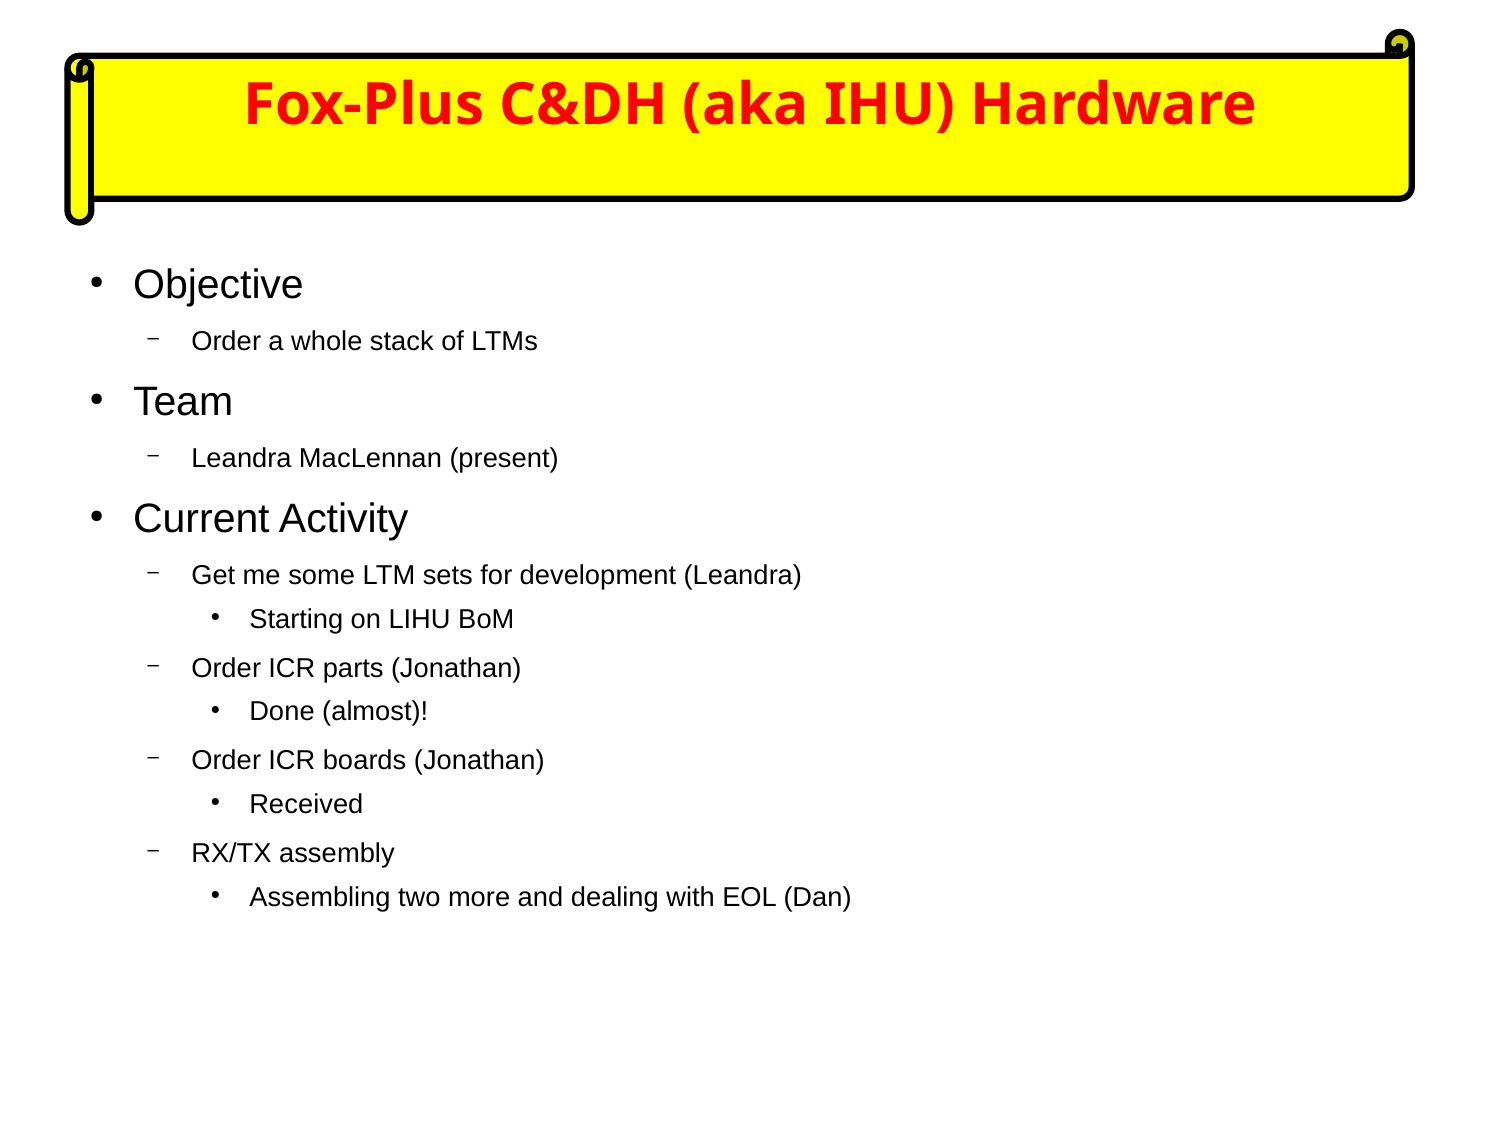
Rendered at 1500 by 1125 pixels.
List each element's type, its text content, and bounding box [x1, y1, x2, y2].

text_box [72, 31, 1412, 58]
list Objective Order a whole stack of LTMs Team Leandra MacLennan (present) Current Activity Get me some LTM sets for development (Leandra) Starting on LIHU BoM Order ICR parts (Jonathan) Done (almost)! Order ICR boards (Jonathan) Received RX/TX assembly Assembling two more and dealing with EOL (Dan) [75, 263, 1426, 916]
text_box Fox-Plus C&DH (aka IHU) Hardware [0, 58, 1500, 144]
text_box [67, 144, 1412, 223]
